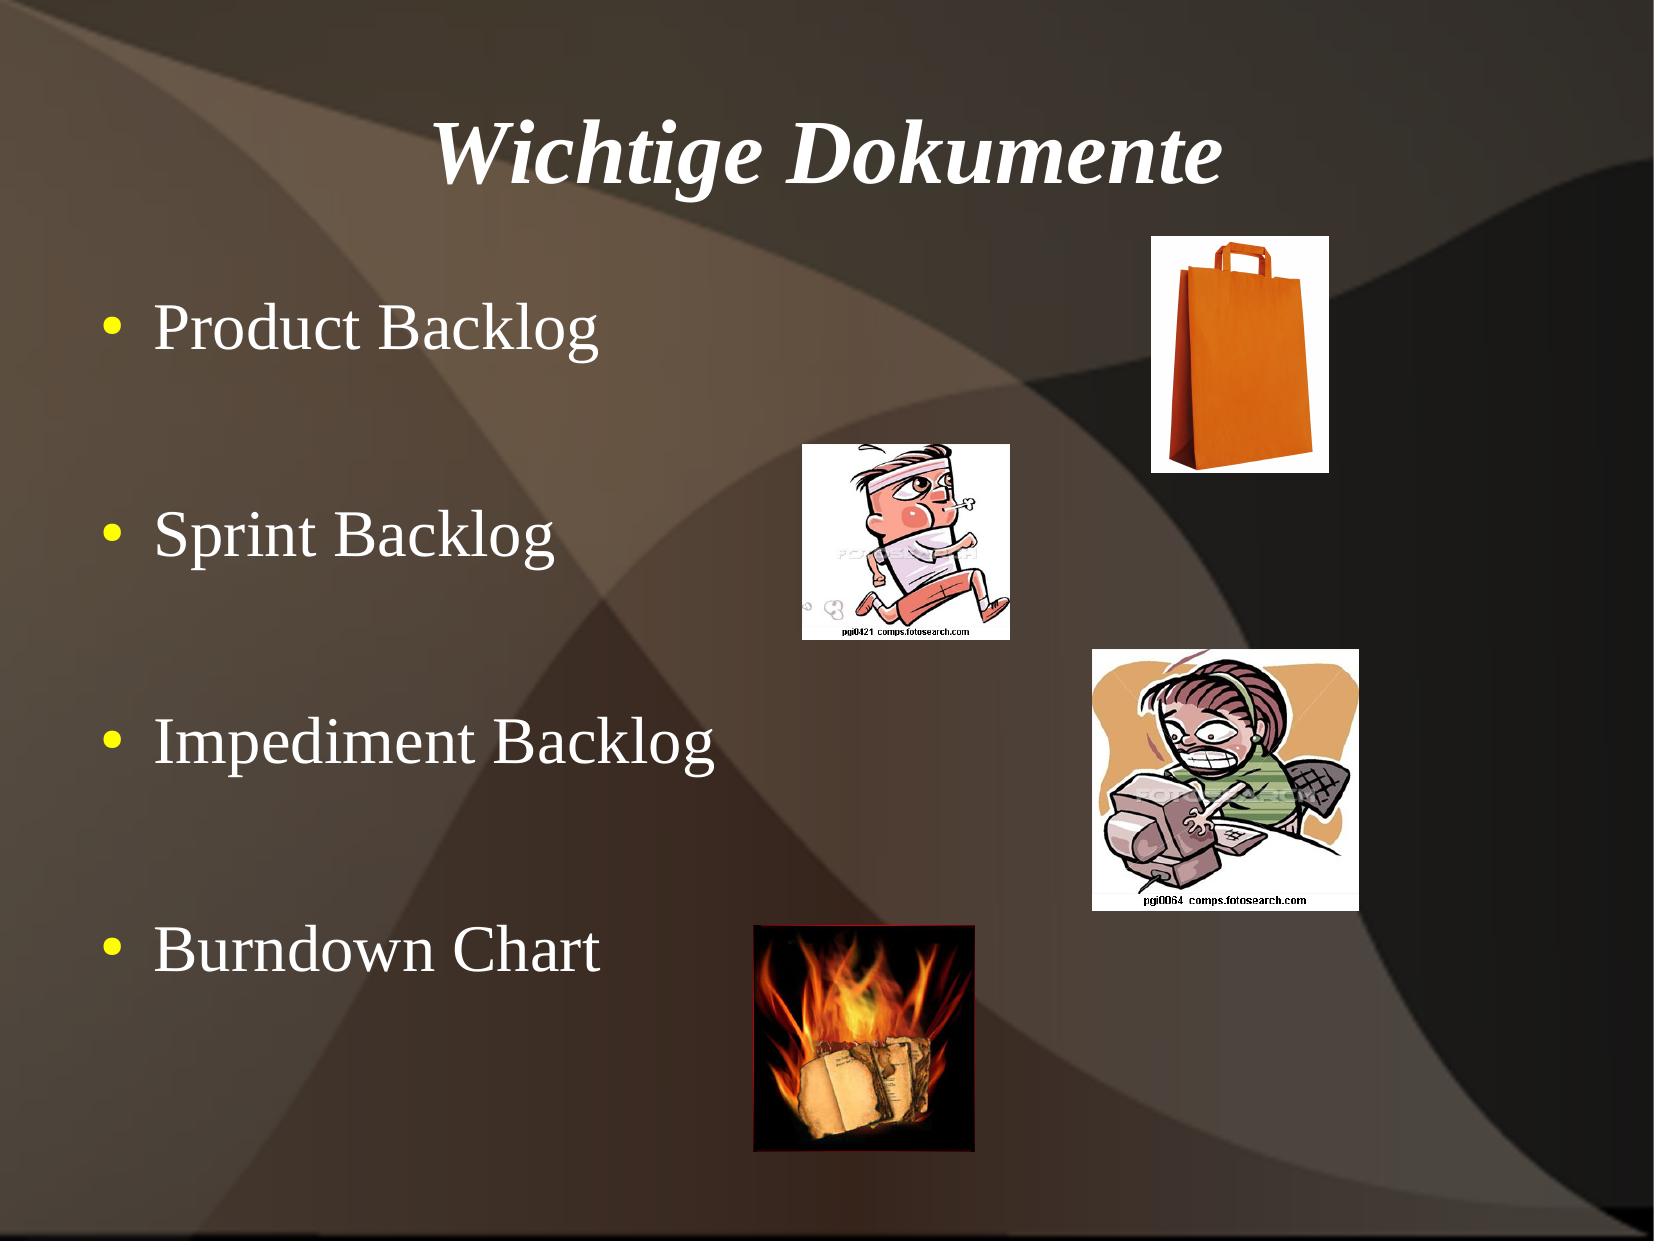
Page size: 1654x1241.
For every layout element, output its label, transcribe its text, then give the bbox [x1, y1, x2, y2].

list Product Backlog Sprint Backlog Impediment Backlog Burndown Chart [82, 290, 1571, 1094]
picture [0, 0, 1654, 1241]
title Wichtige Dokumente [82, 56, 1571, 250]
